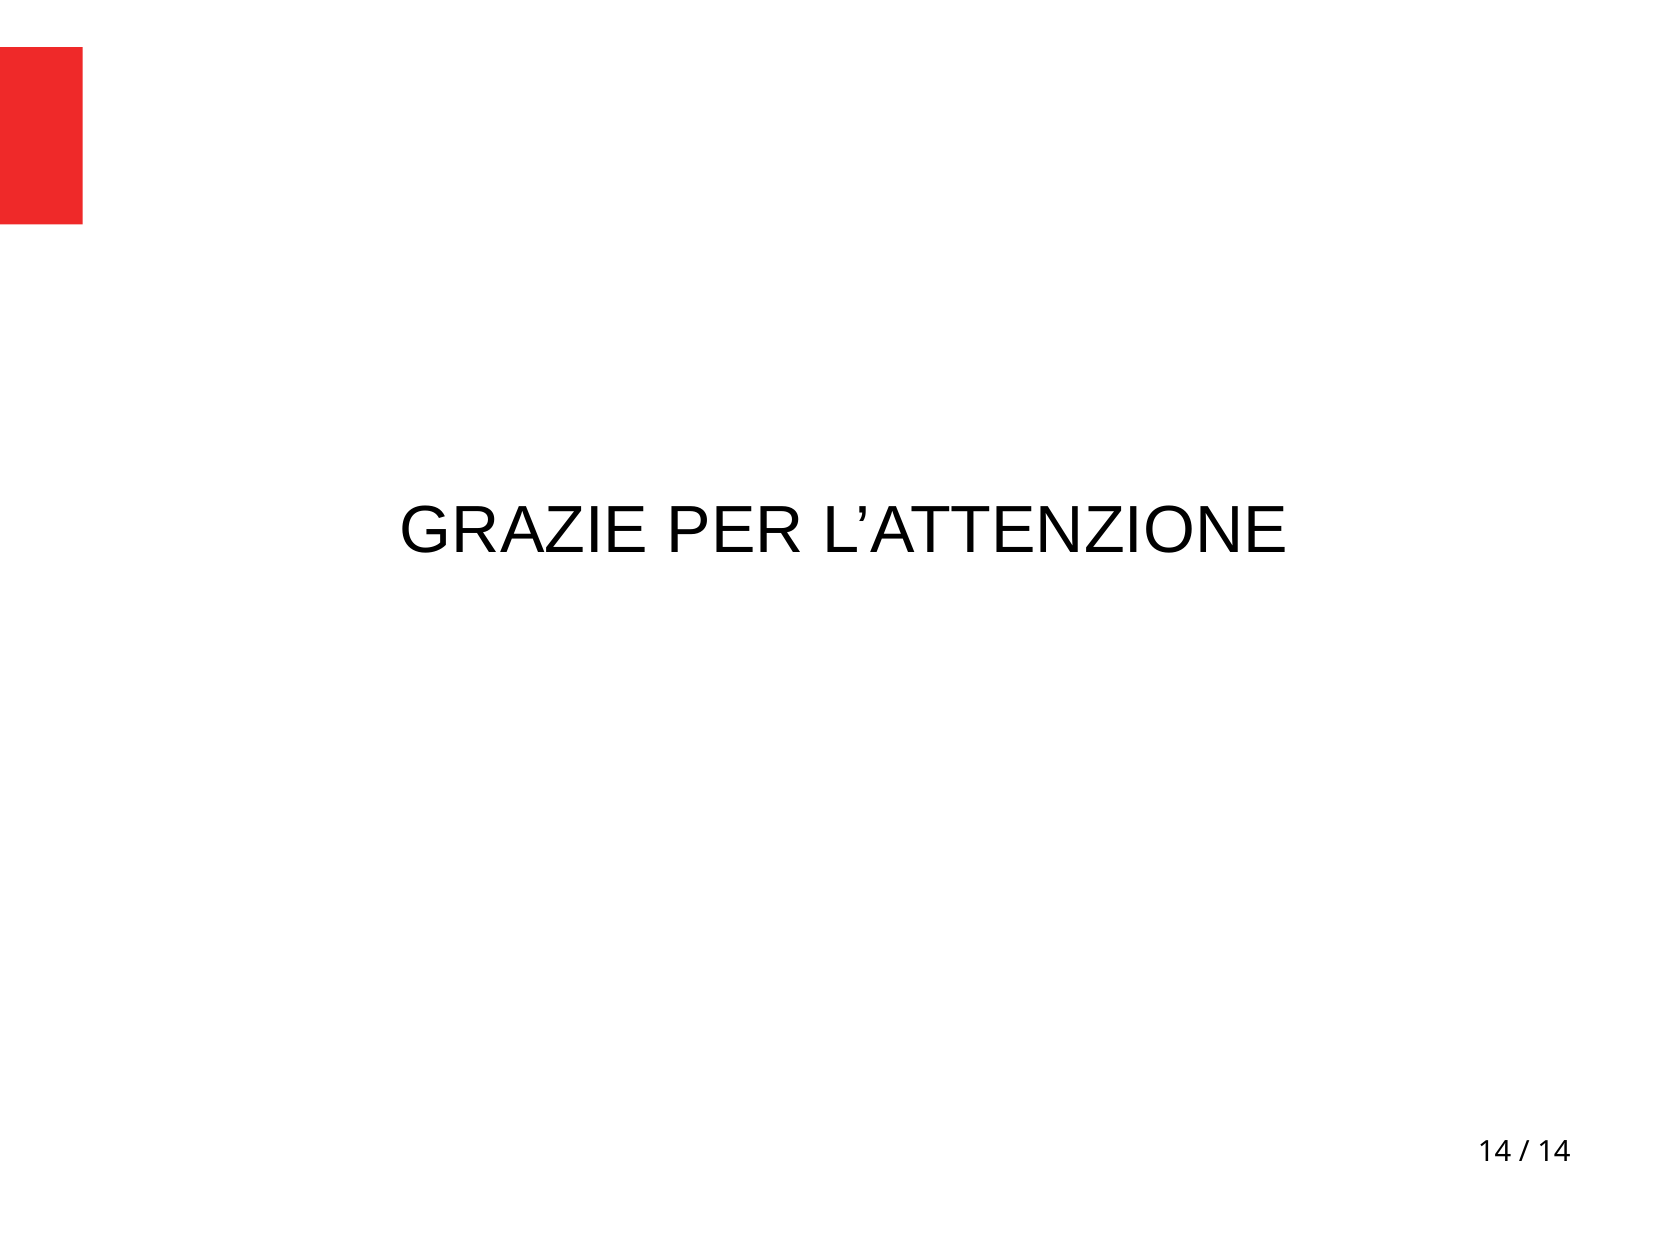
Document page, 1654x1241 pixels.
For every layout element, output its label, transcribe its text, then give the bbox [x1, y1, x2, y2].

text_box GRAZIE PER L’ATTENZIONE [118, 49, 1571, 1010]
